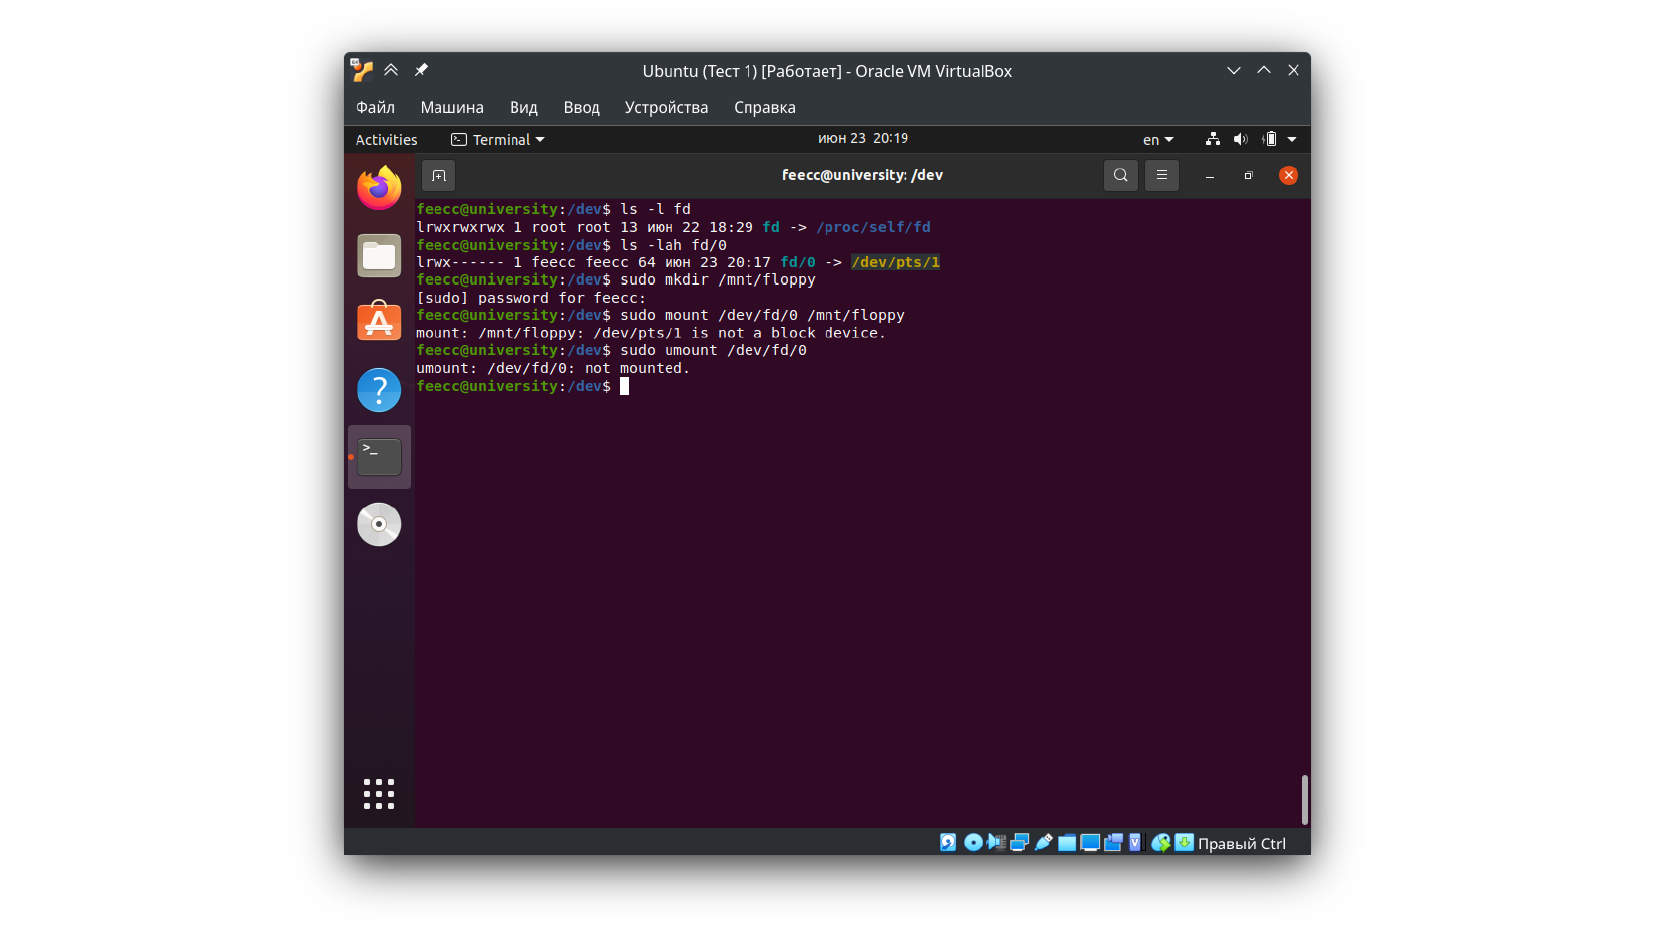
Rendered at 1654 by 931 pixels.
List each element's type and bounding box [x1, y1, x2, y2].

picture [279, 0, 1375, 931]
